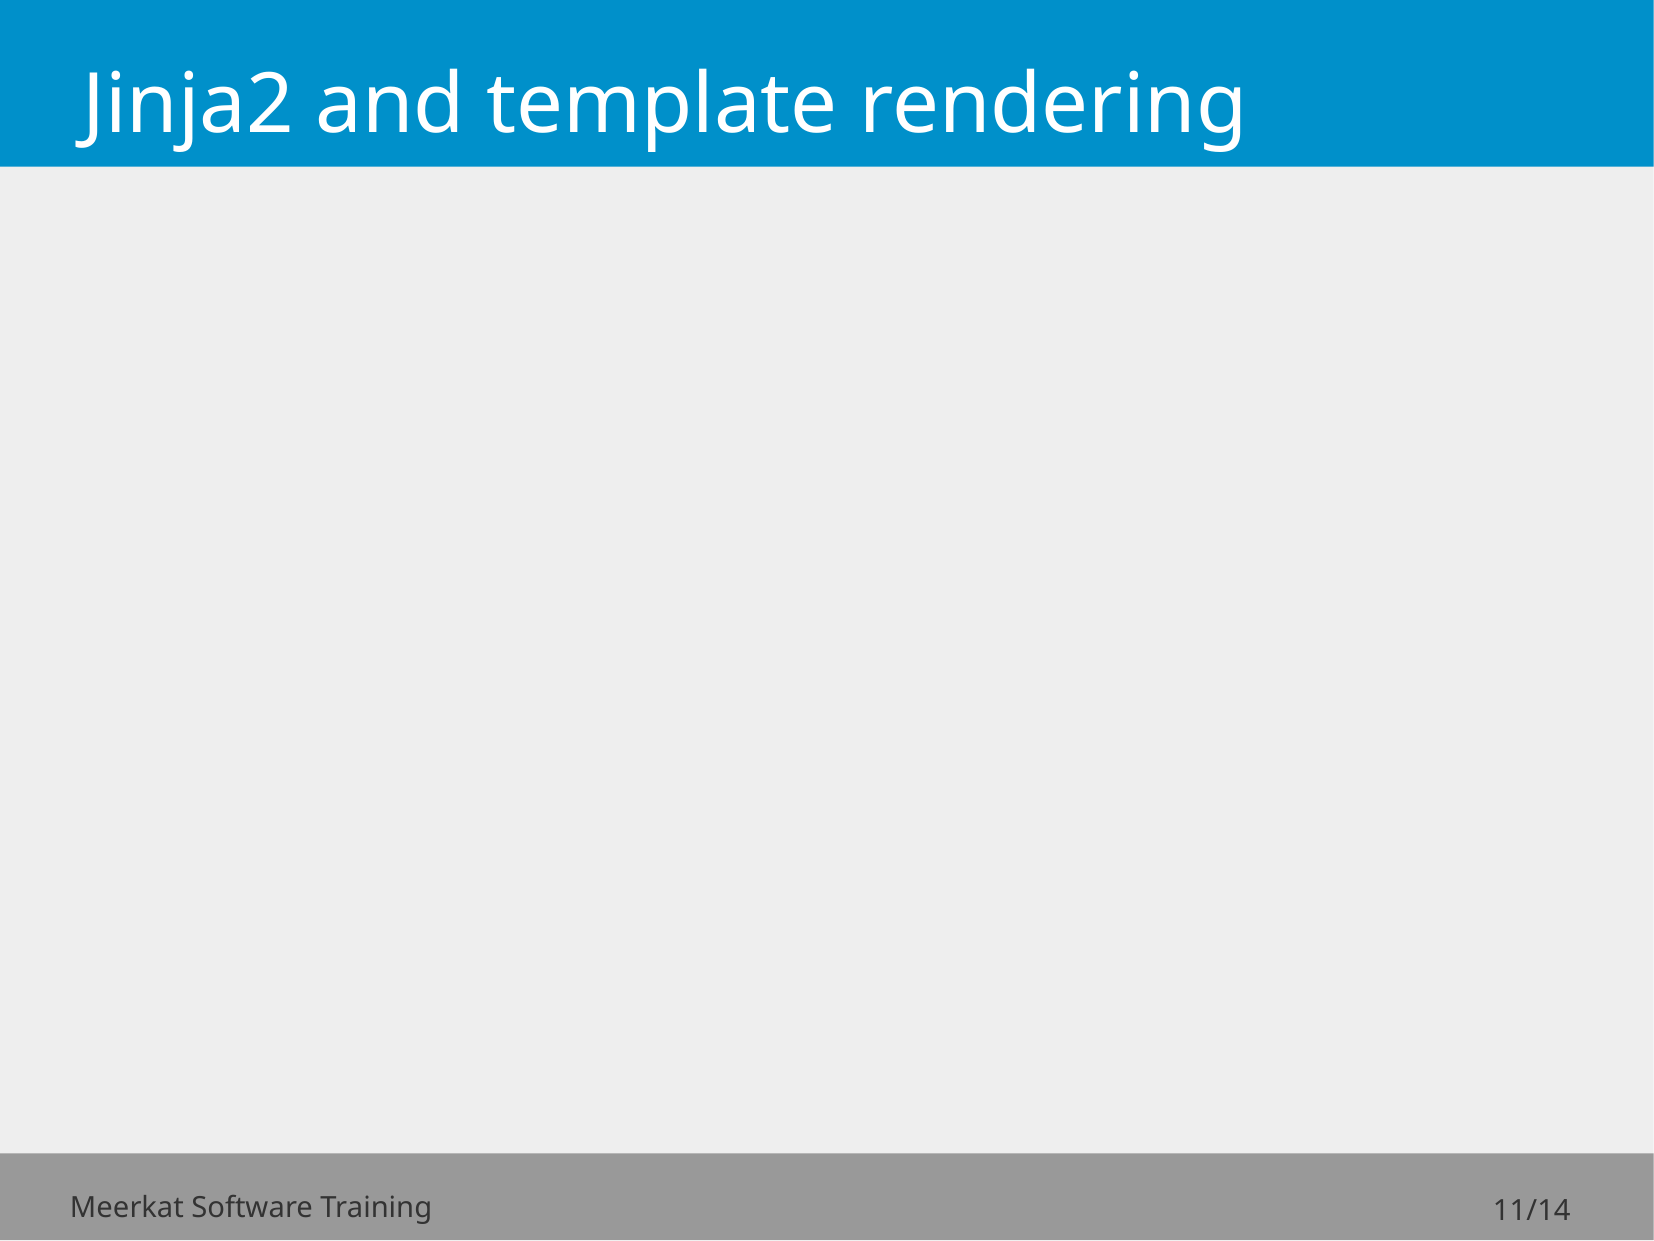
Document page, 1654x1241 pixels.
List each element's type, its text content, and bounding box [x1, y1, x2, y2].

title Jinja2 and template rendering [82, 0, 1571, 204]
